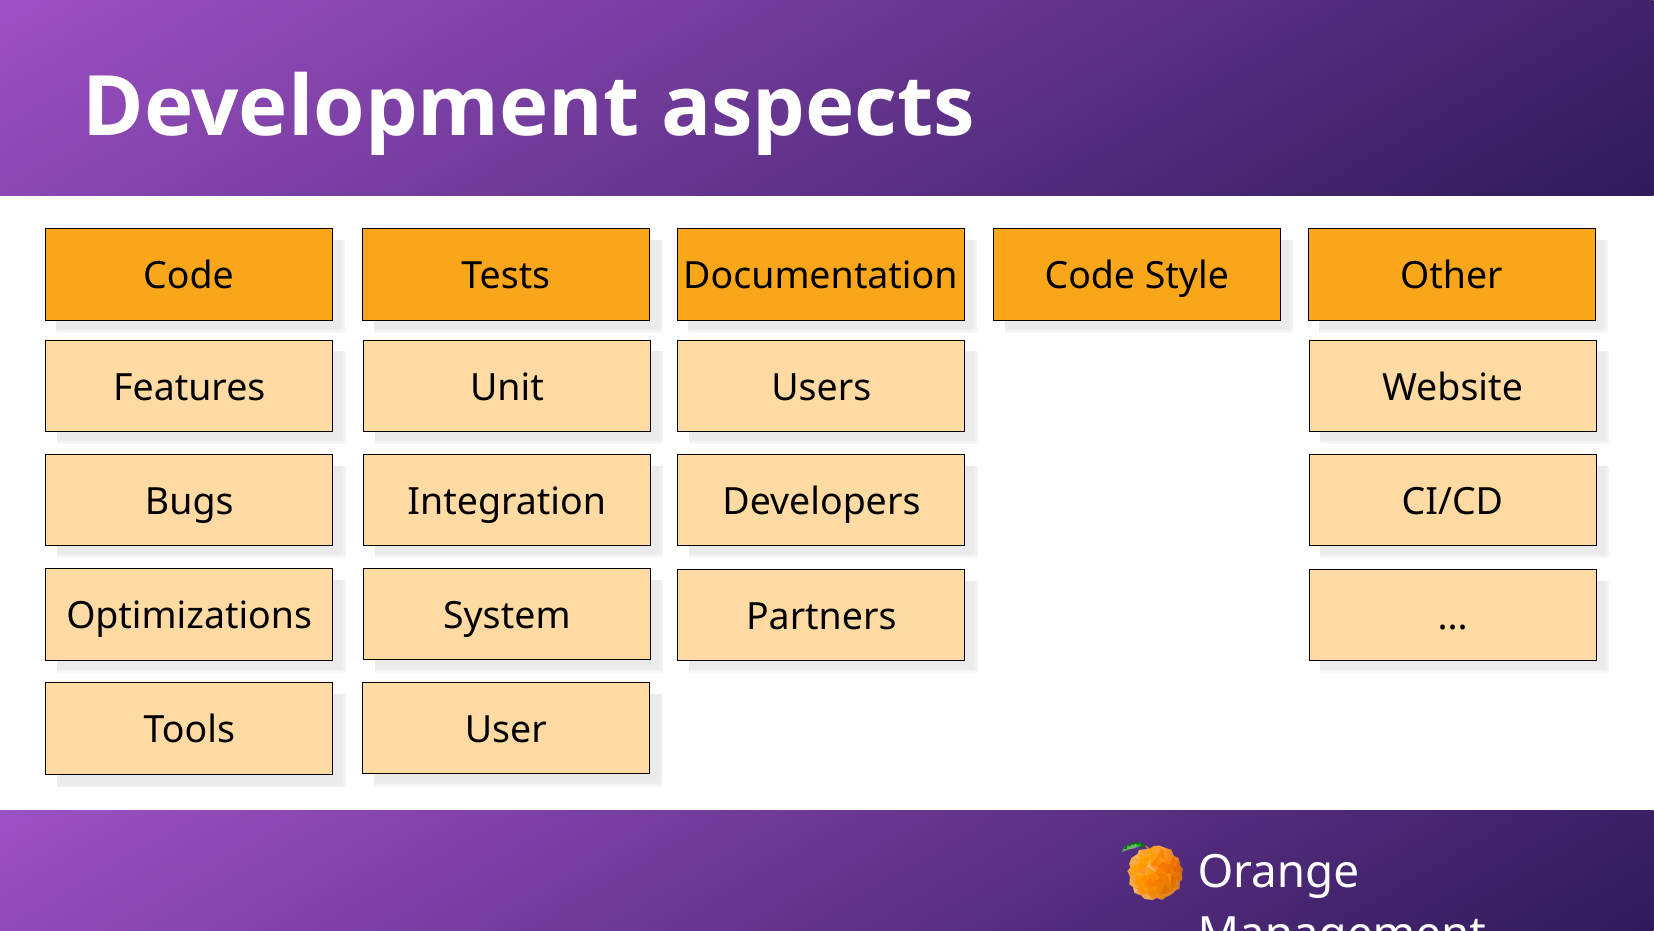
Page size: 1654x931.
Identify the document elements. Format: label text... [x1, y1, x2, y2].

text_box Code [45, 228, 333, 321]
text_box [0, 0, 1654, 196]
text_box Users [677, 340, 965, 432]
text_box Bugs [45, 454, 333, 546]
text_box System [363, 568, 651, 660]
text_box [1326, 927, 1337, 931]
picture [1121, 842, 1182, 901]
text_box User [362, 682, 650, 774]
text_box Tools [45, 682, 333, 775]
text_box [1450, 927, 1461, 931]
text_box Developers [677, 454, 965, 546]
text_box Optimizations [45, 568, 333, 661]
text_box Code Style [993, 228, 1281, 321]
text_box [1396, 927, 1407, 931]
text_box Integration [363, 454, 651, 546]
text_box Other [1308, 228, 1596, 321]
text_box [1205, 921, 1209, 931]
text_box Tests [362, 228, 650, 321]
text_box CI/CD [1309, 454, 1597, 546]
text_box [1355, 927, 1366, 931]
title Development aspects [82, 25, 1571, 181]
text_box Orange Management [1182, 830, 1648, 907]
text_box [1423, 927, 1434, 931]
text_box [1273, 927, 1284, 931]
text_box [1381, 927, 1391, 931]
text_box Features [45, 340, 333, 432]
text_box Unit [363, 340, 651, 432]
text_box Partners [677, 569, 965, 661]
text_box [0, 810, 1654, 931]
text_box Website [1309, 340, 1597, 432]
text_box Documentation [677, 228, 965, 321]
text_box ... [1309, 569, 1597, 661]
